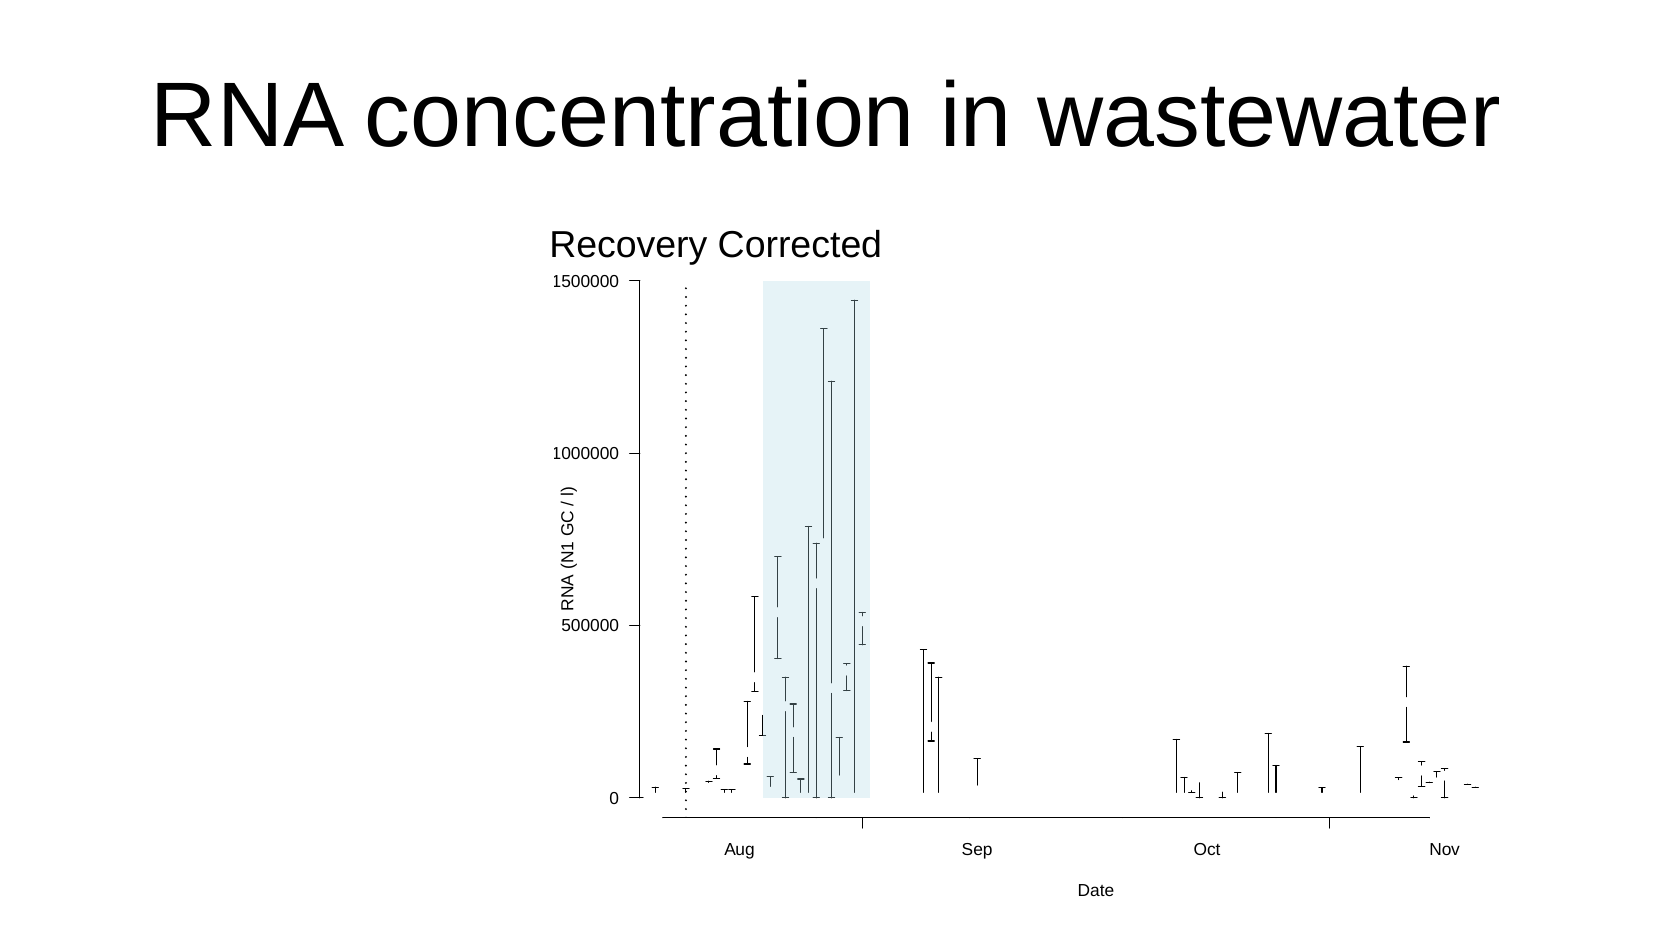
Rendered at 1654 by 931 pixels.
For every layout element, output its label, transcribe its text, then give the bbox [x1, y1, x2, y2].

text_box Recovery Corrected [534, 215, 897, 273]
title RNA concentration in wastewater [82, 37, 1571, 193]
picture [554, 195, 1596, 924]
